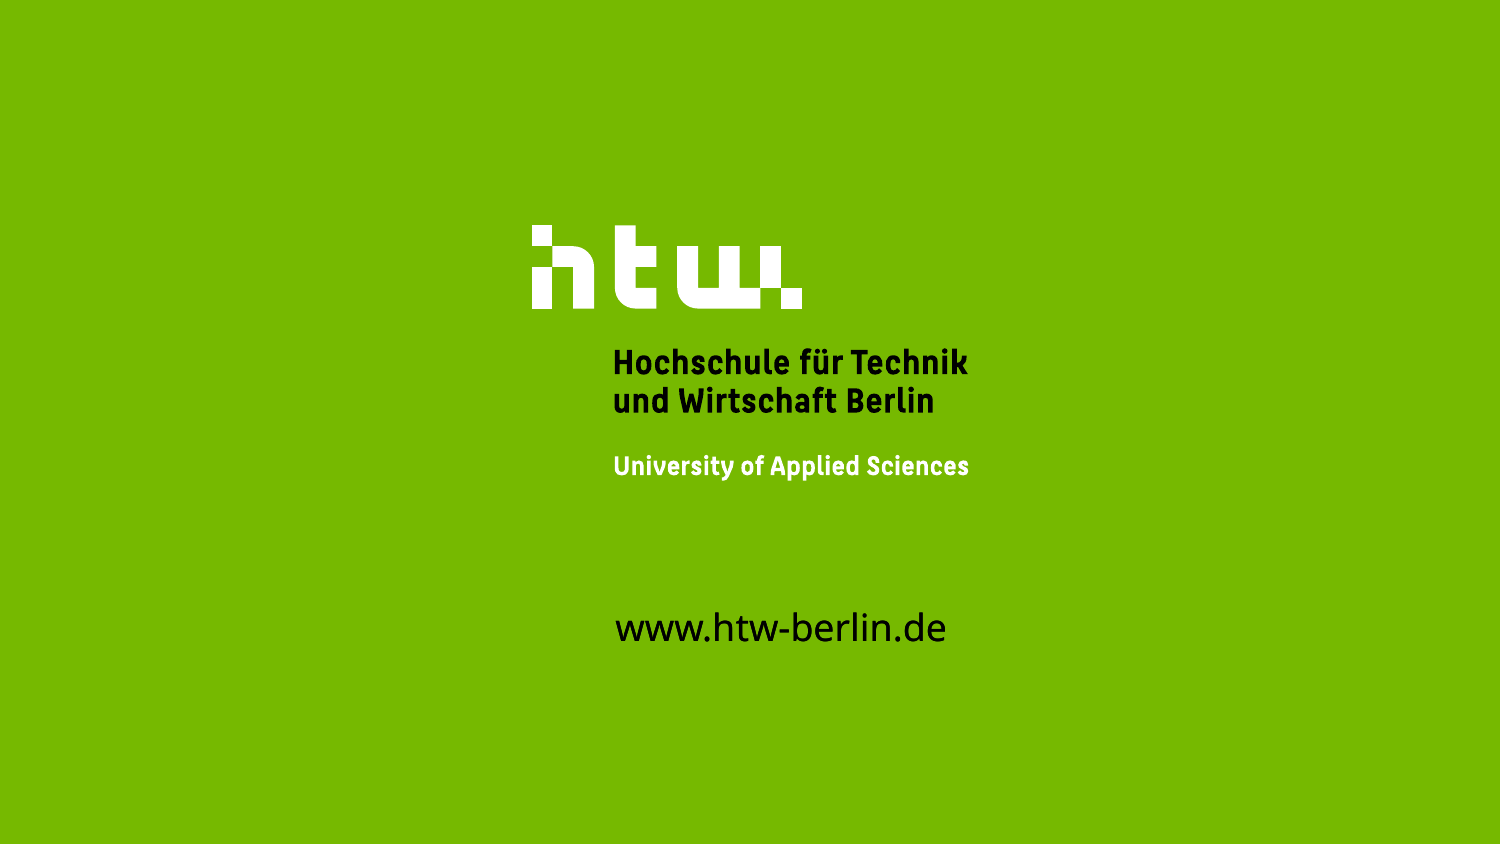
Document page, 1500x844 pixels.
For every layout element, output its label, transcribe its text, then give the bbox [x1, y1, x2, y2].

text_box www.htw-berlin.de [615, 605, 1218, 651]
